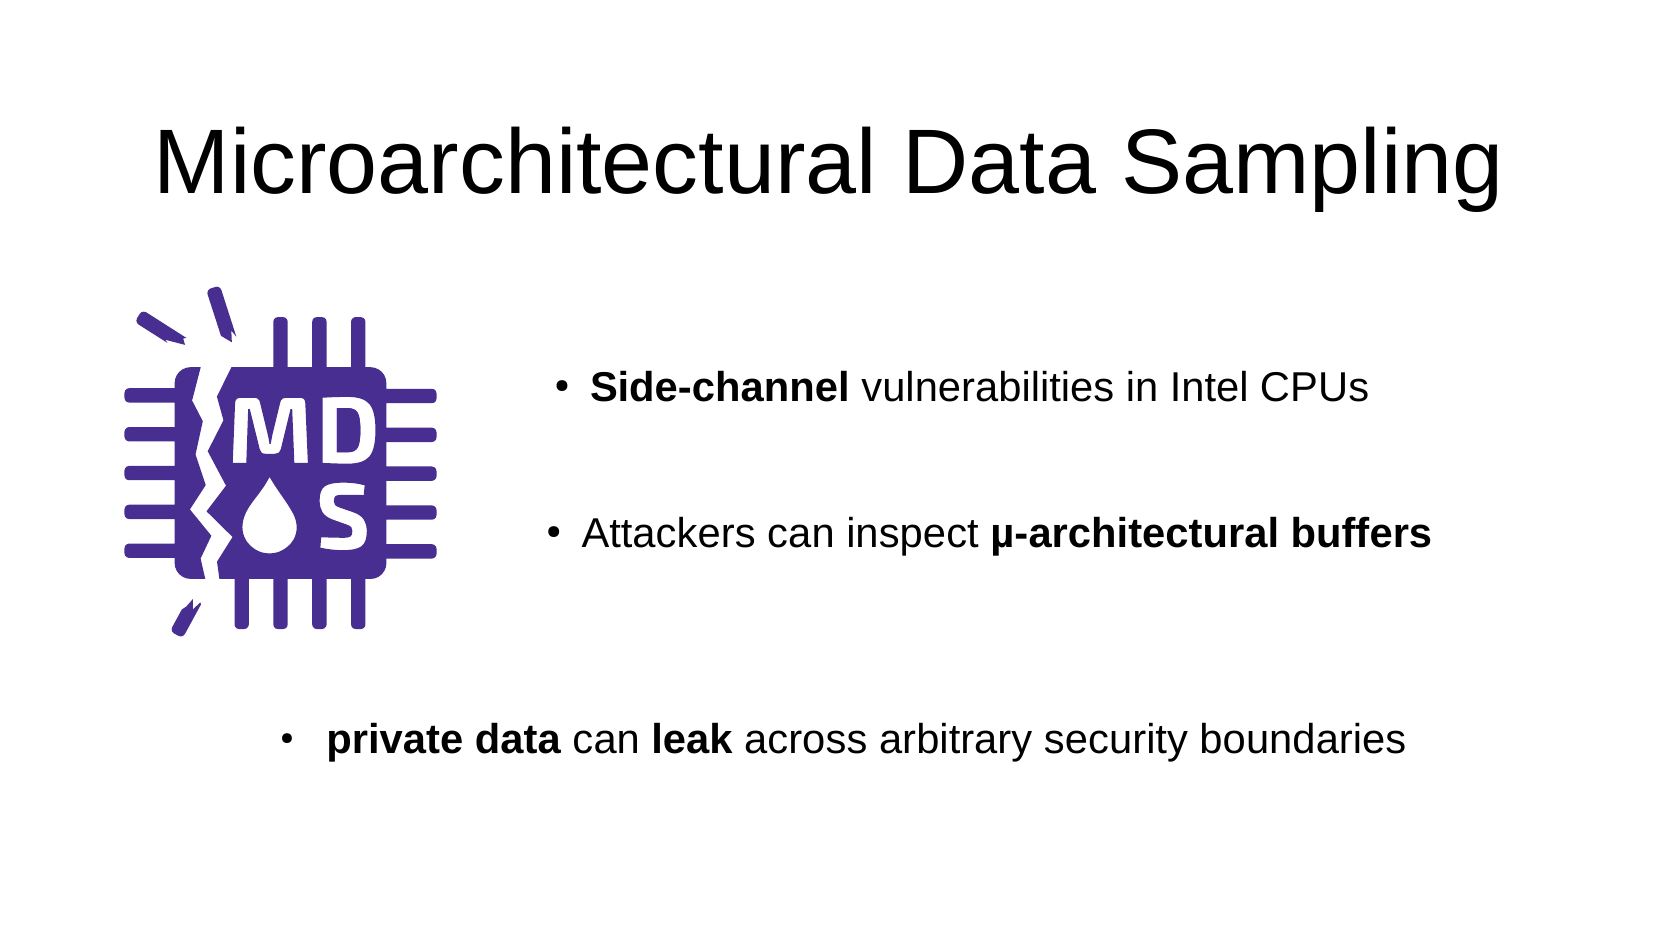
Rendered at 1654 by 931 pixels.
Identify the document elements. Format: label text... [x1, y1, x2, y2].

text_box private data can leak across arbitrary security boundaries [265, 708, 1625, 817]
picture [59, 265, 502, 681]
text_box Side-channel vulnerabilities in Intel CPUs [539, 356, 1418, 456]
text_box Attackers can inspect µ-architectural buffers [531, 501, 1506, 610]
title Microarchitectural Data Sampling [118, 59, 1542, 265]
